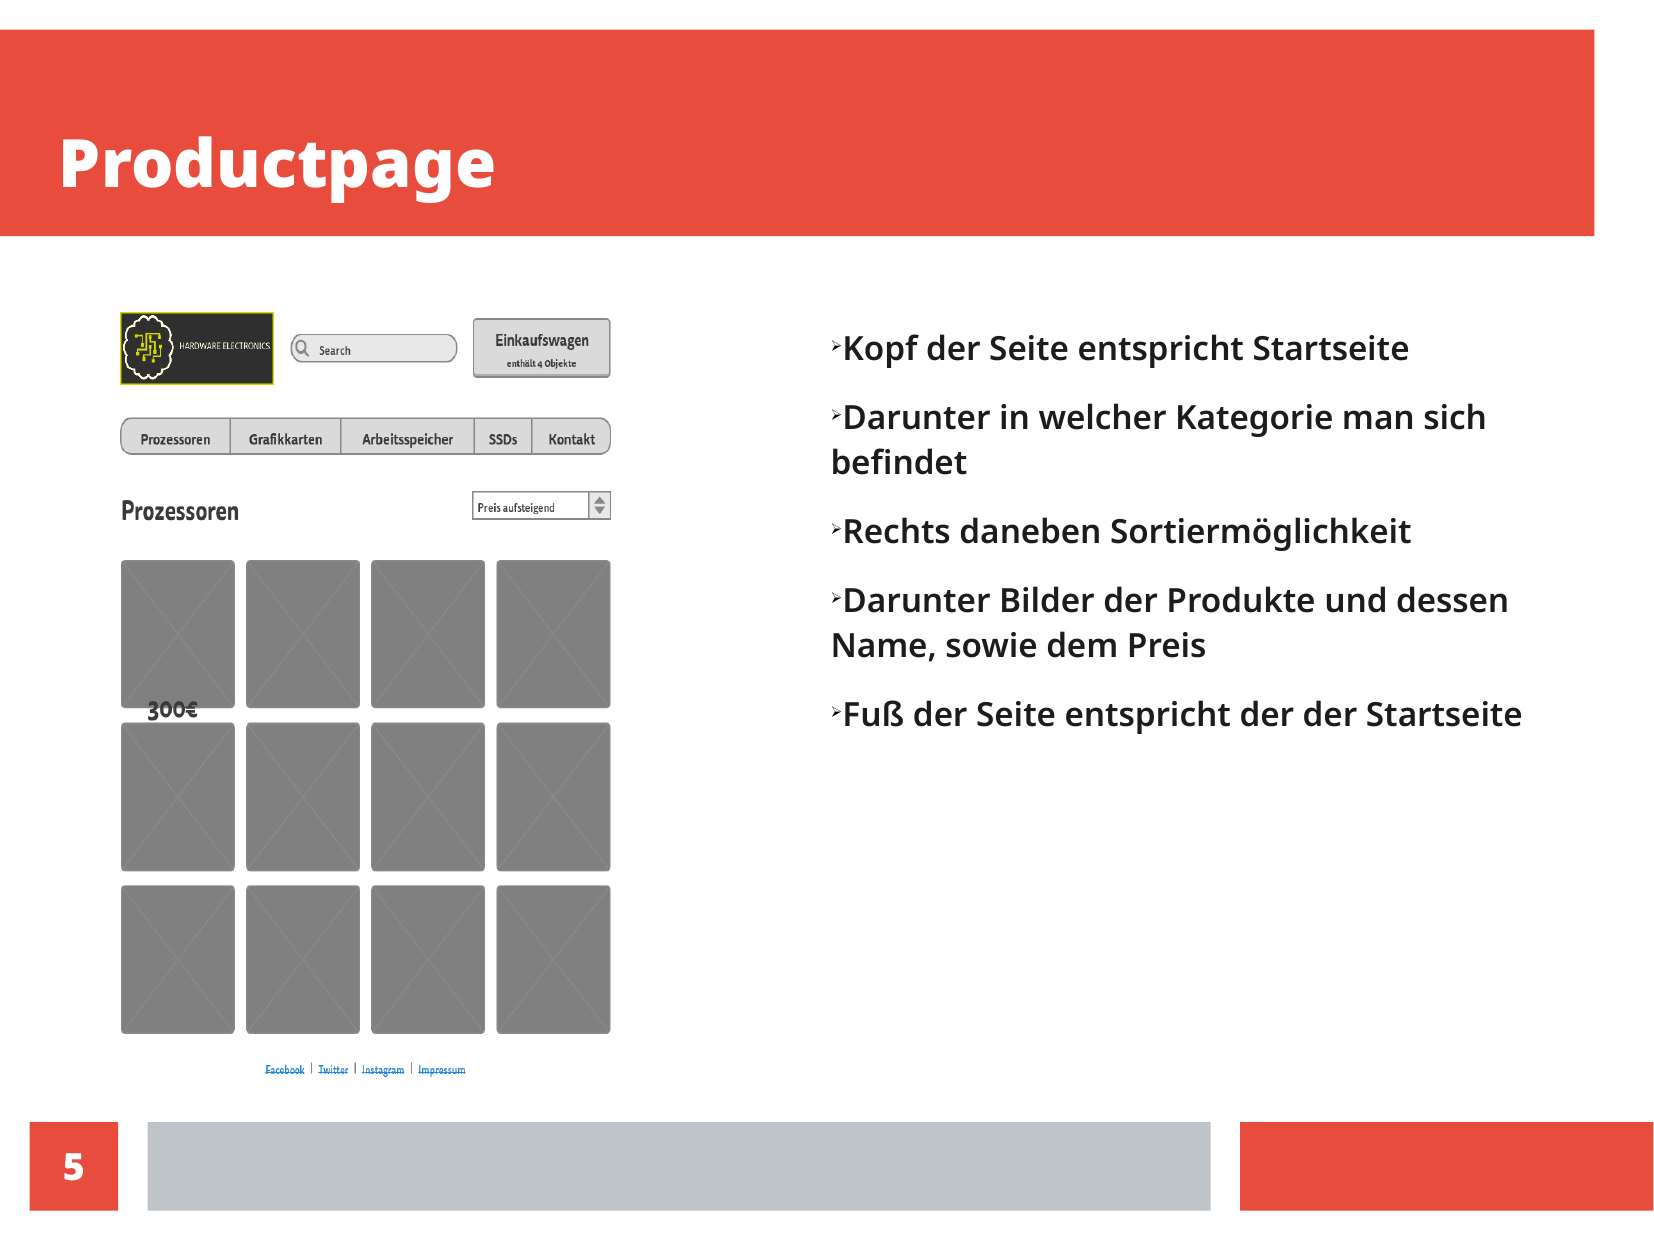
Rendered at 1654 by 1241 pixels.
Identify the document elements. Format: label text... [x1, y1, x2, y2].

list Kopf der Seite entspricht Startseite Darunter in welcher Kategorie man sich befindet Rechts daneben Sortiermöglichkeit Darunter Bilder der Produkte und dessen Name, sowie dem Preis Fuß der Seite entspricht der der Startseite [830, 324, 1566, 1093]
picture [106, 307, 875, 1099]
title Productpage [59, 59, 1595, 207]
